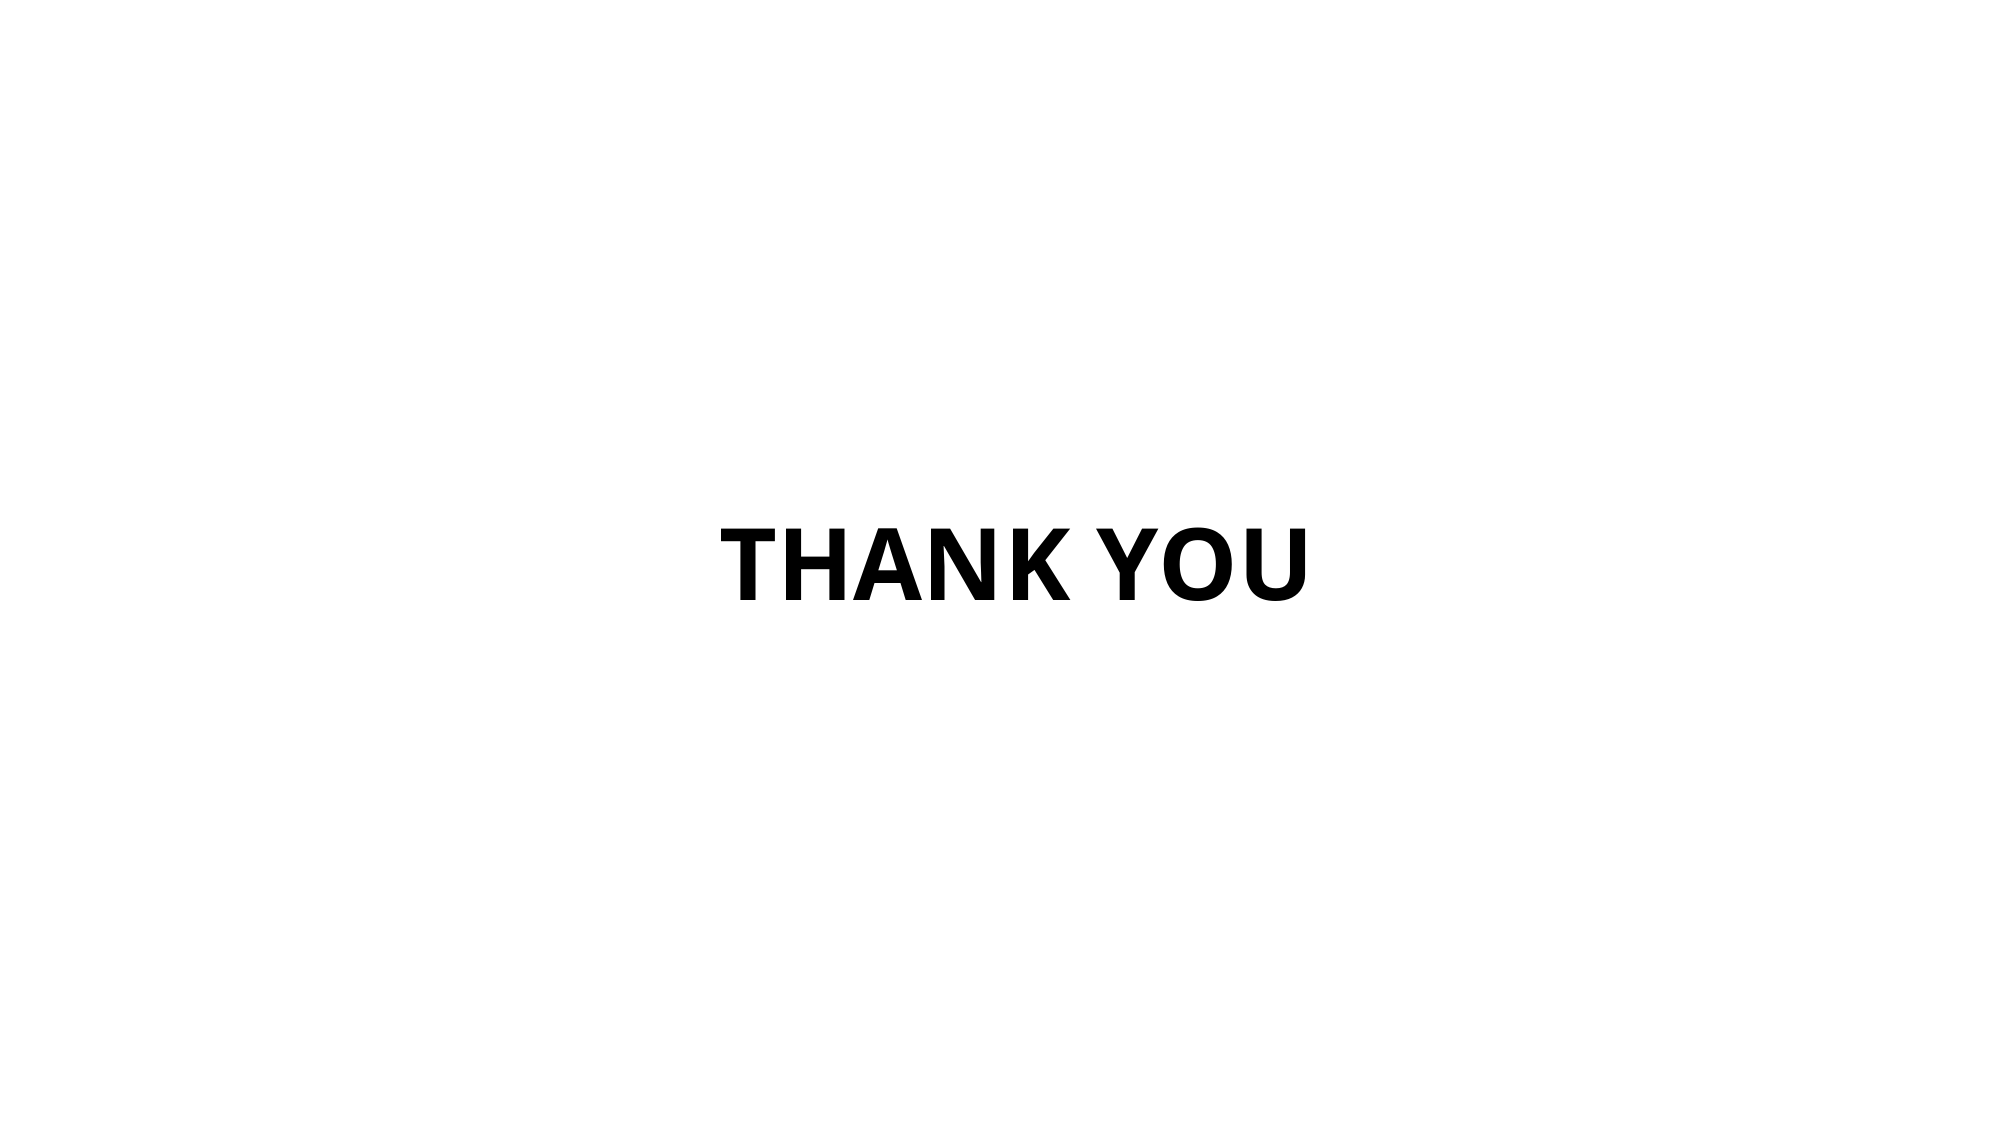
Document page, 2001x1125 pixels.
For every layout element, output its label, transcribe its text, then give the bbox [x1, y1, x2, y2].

title THANK YOU [719, 500, 2000, 625]
